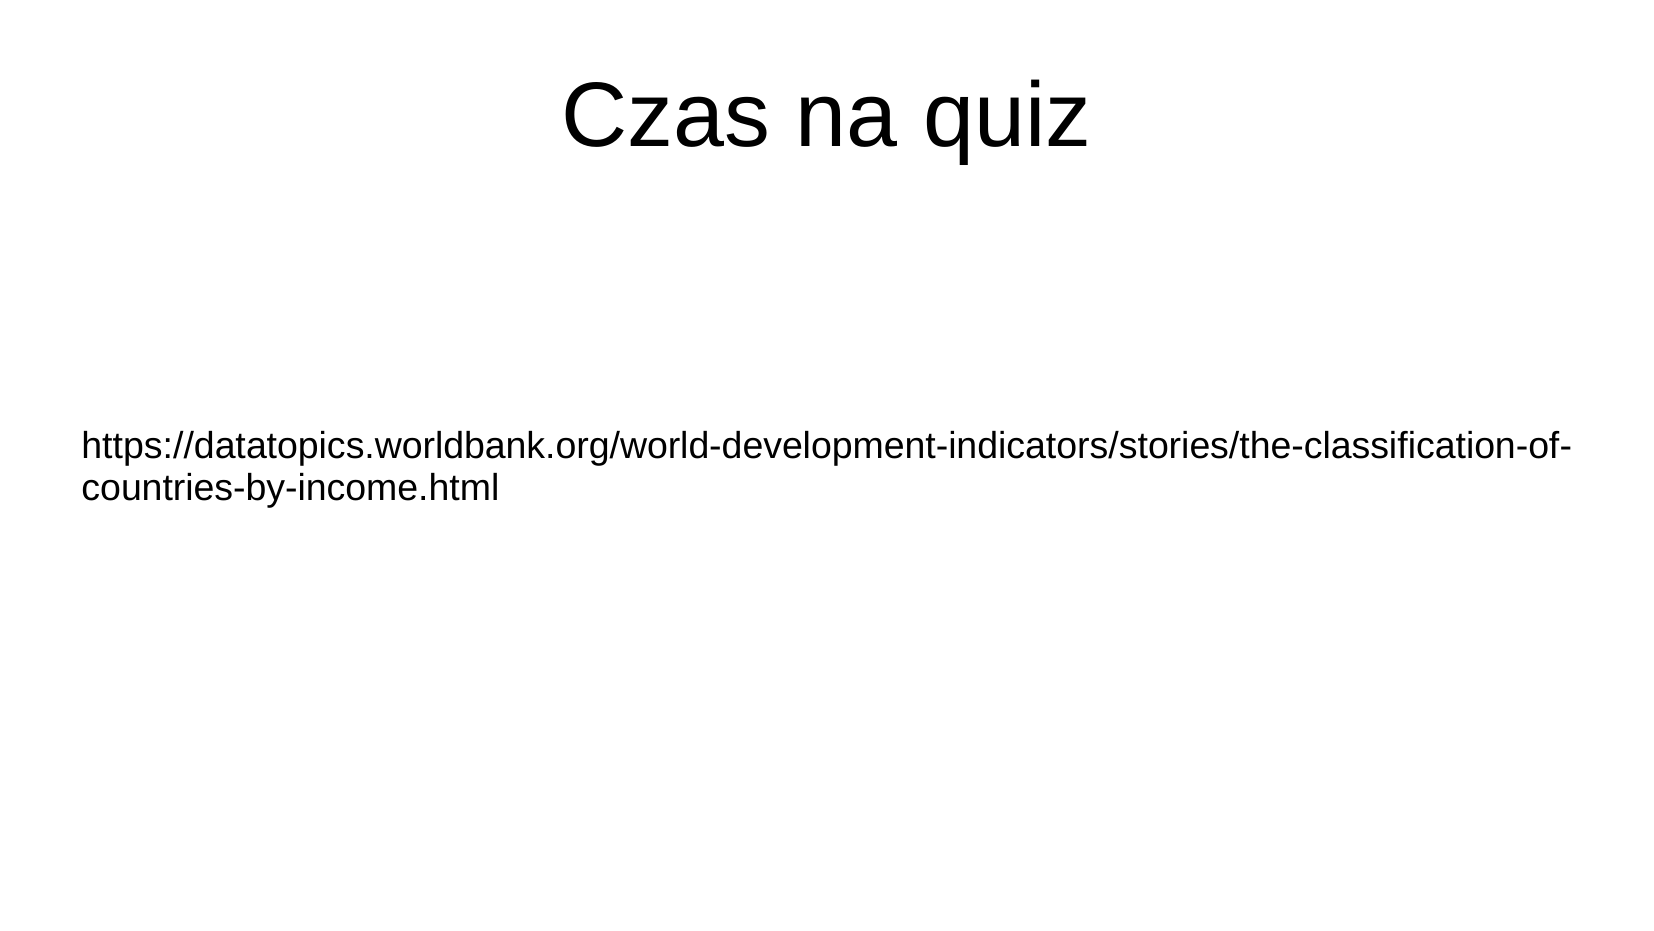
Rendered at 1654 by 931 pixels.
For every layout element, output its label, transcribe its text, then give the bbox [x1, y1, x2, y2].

text_box https://datatopics.worldbank.org/world-development-indicators/stories/the-classification-of-countries-by-income.html [66, 416, 1591, 516]
title Czas na quiz [82, 37, 1571, 193]
